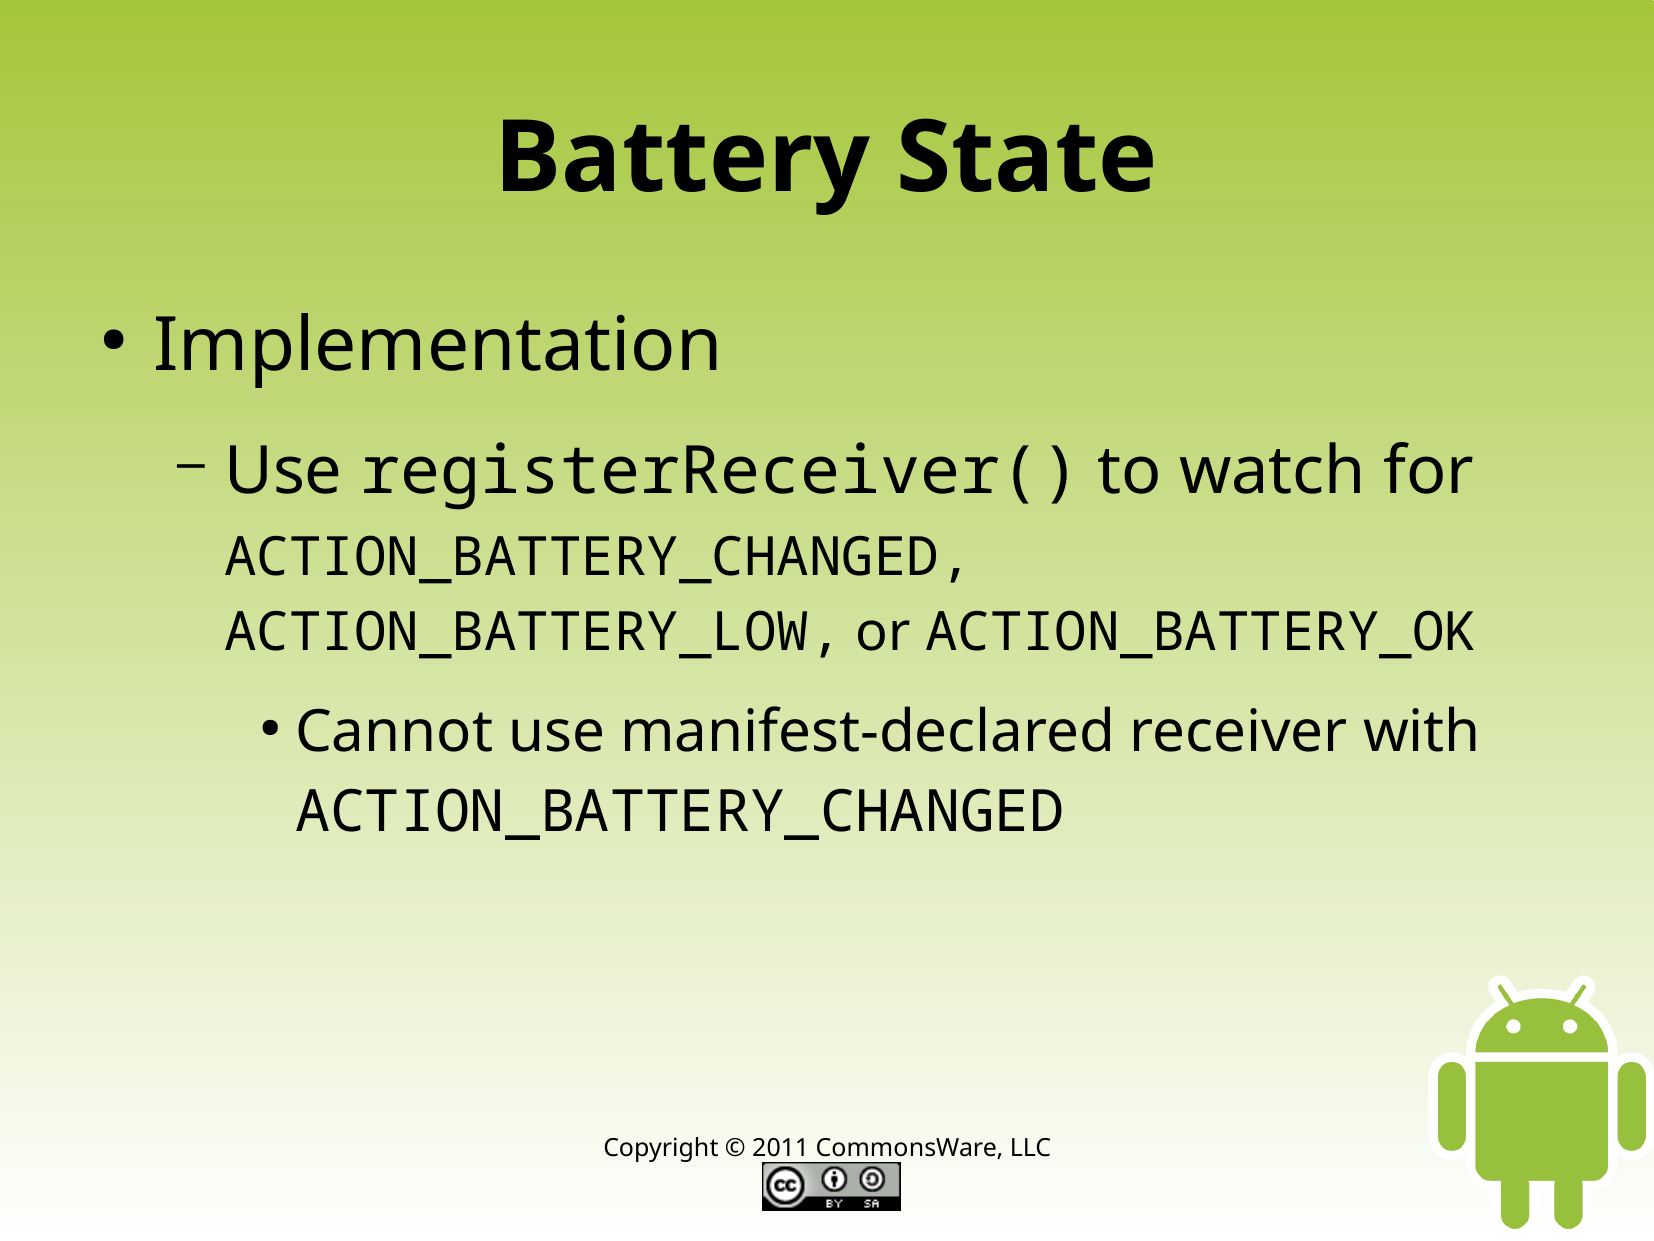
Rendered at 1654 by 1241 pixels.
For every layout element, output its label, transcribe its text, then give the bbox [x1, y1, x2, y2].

picture [1428, 975, 1654, 1238]
title Battery State [82, 49, 1571, 257]
picture [762, 1162, 901, 1211]
list Implementation Use registerReceiver() to watch for ACTION_BATTERY_CHANGED, ACTION_BATTERY_LOW, or ACTION_BATTERY_OK Cannot use manifest-declared receiver with ACTION_BATTERY_CHANGED [82, 290, 1571, 1094]
